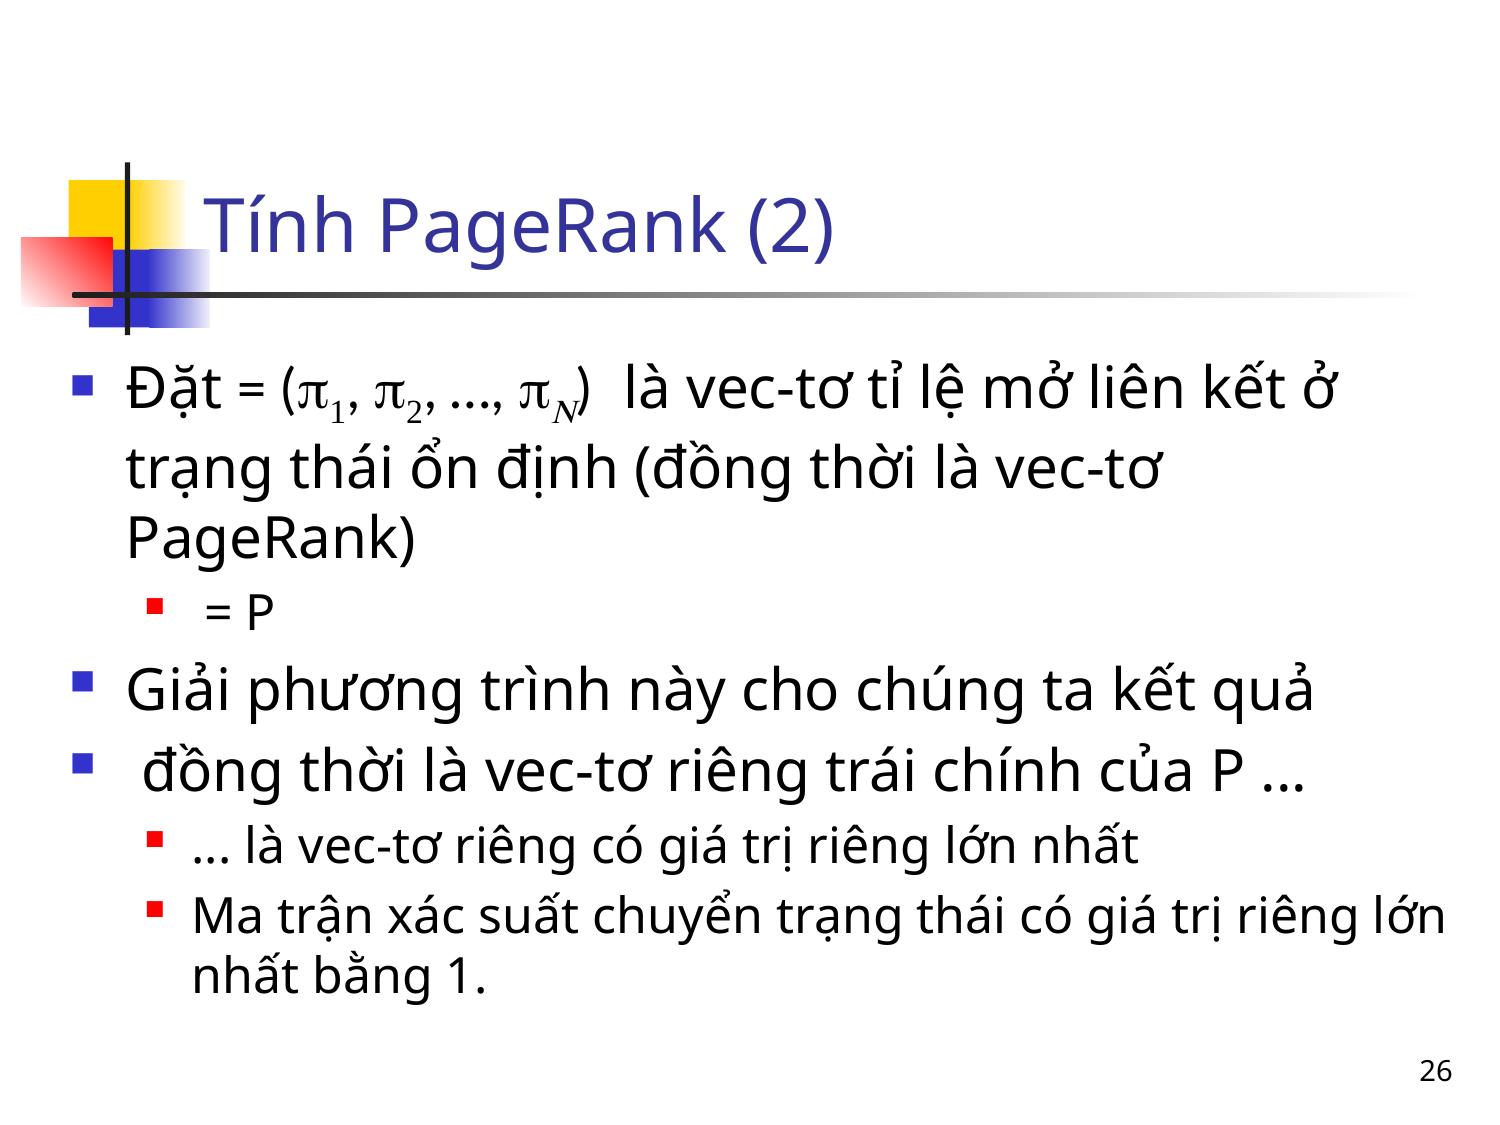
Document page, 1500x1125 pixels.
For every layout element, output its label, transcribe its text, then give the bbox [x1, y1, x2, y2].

title Tính PageRank (2) [188, 35, 1468, 275]
list Đặt = (p1, p2, …, pN) là vec-tơ tỉ lệ mở liên kết ở trạng thái ổn định (đồng thời là vec-tơ PageRank) = P Giải phương trình này cho chúng ta kết quả đồng thời là vec-tơ riêng trái chính của P ... ... là vec-tơ riêng có giá trị riêng lớn nhất Ma trận xác suất chuyển trạng thái có giá trị riêng lớn nhất bằng 1. [54, 342, 1468, 1100]
